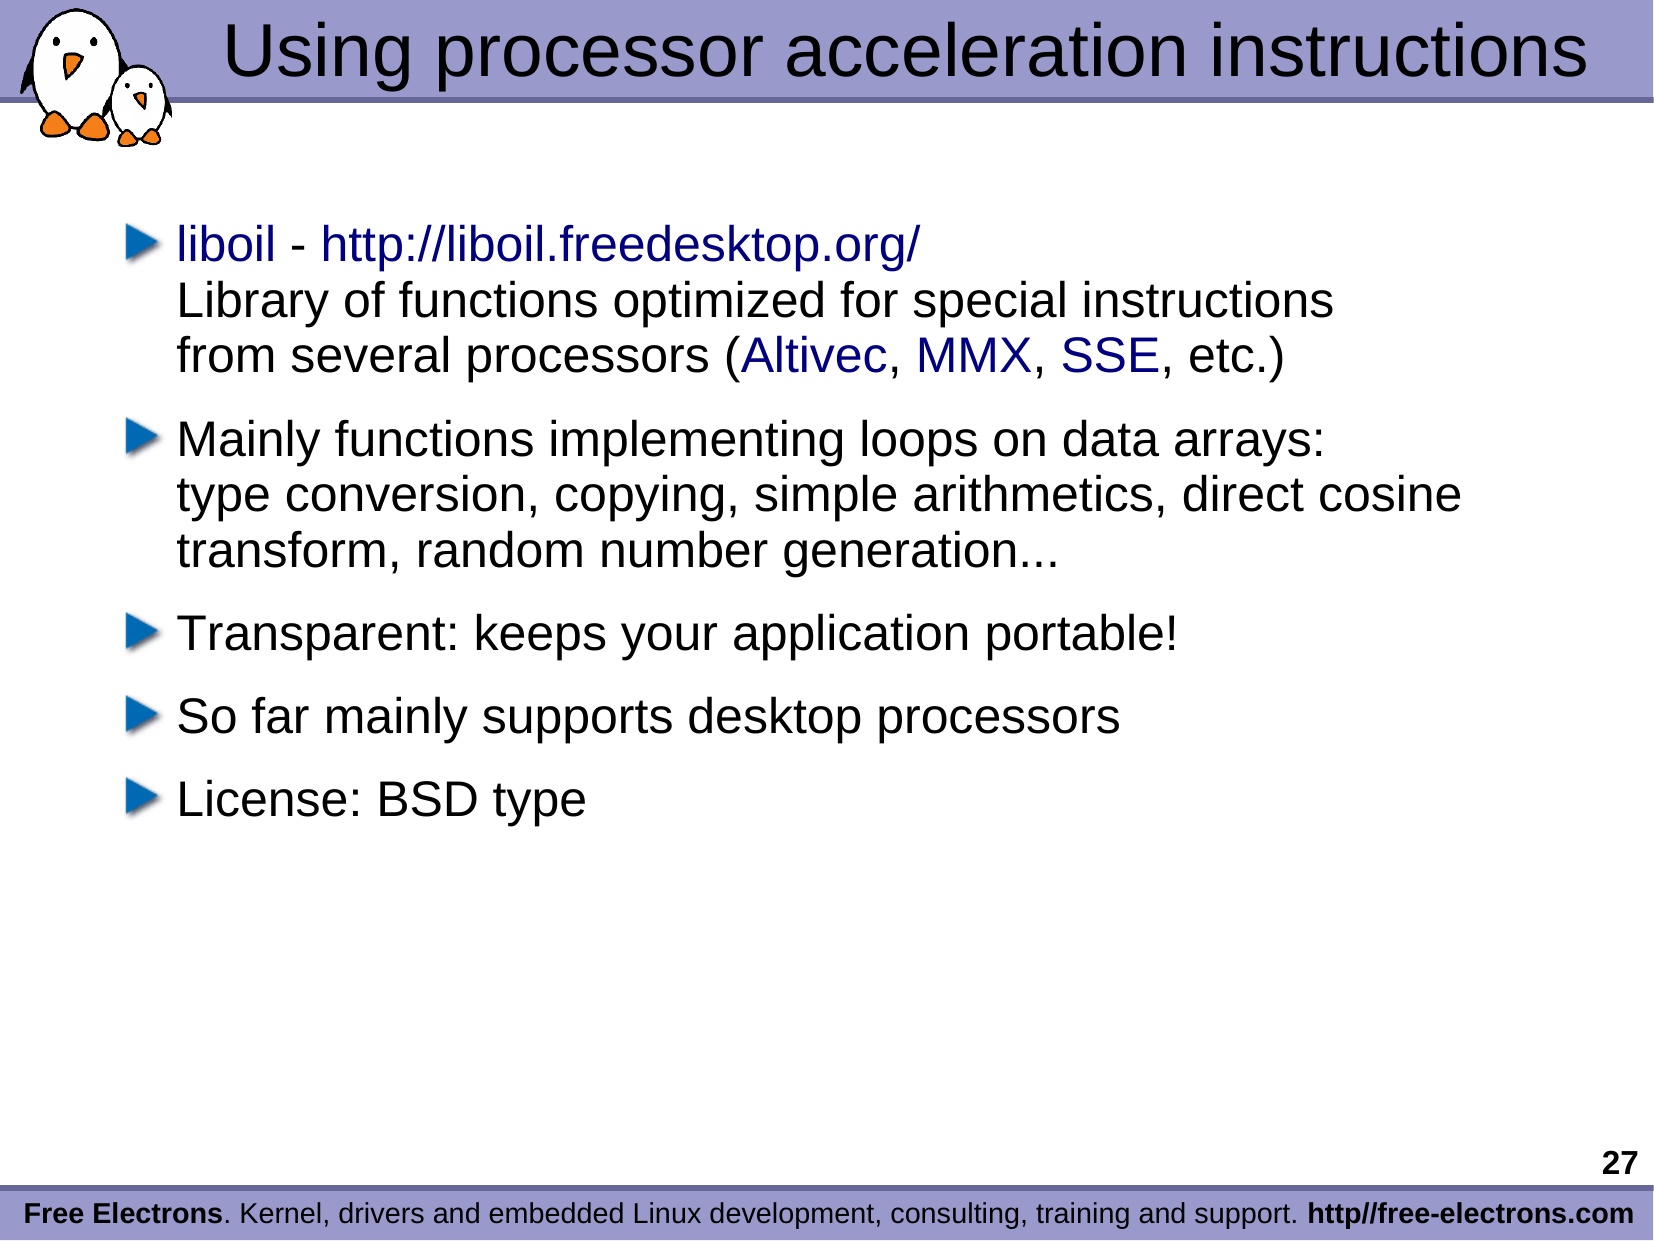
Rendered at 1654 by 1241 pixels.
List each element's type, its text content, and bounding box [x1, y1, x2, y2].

picture [20, 8, 172, 147]
title Using processor acceleration instructions [161, 0, 1651, 100]
list liboil - http://liboil.freedesktop.org/ Library of functions optimized for special instructions from several processors (Altivec, MMX, SSE, etc.) Mainly functions implementing loops on data arrays: type conversion, copying, simple arithmetics, direct cosine transform, random number generation... Transparent: keeps your application portable! So far mainly supports desktop processors License: BSD type [105, 216, 1518, 1066]
